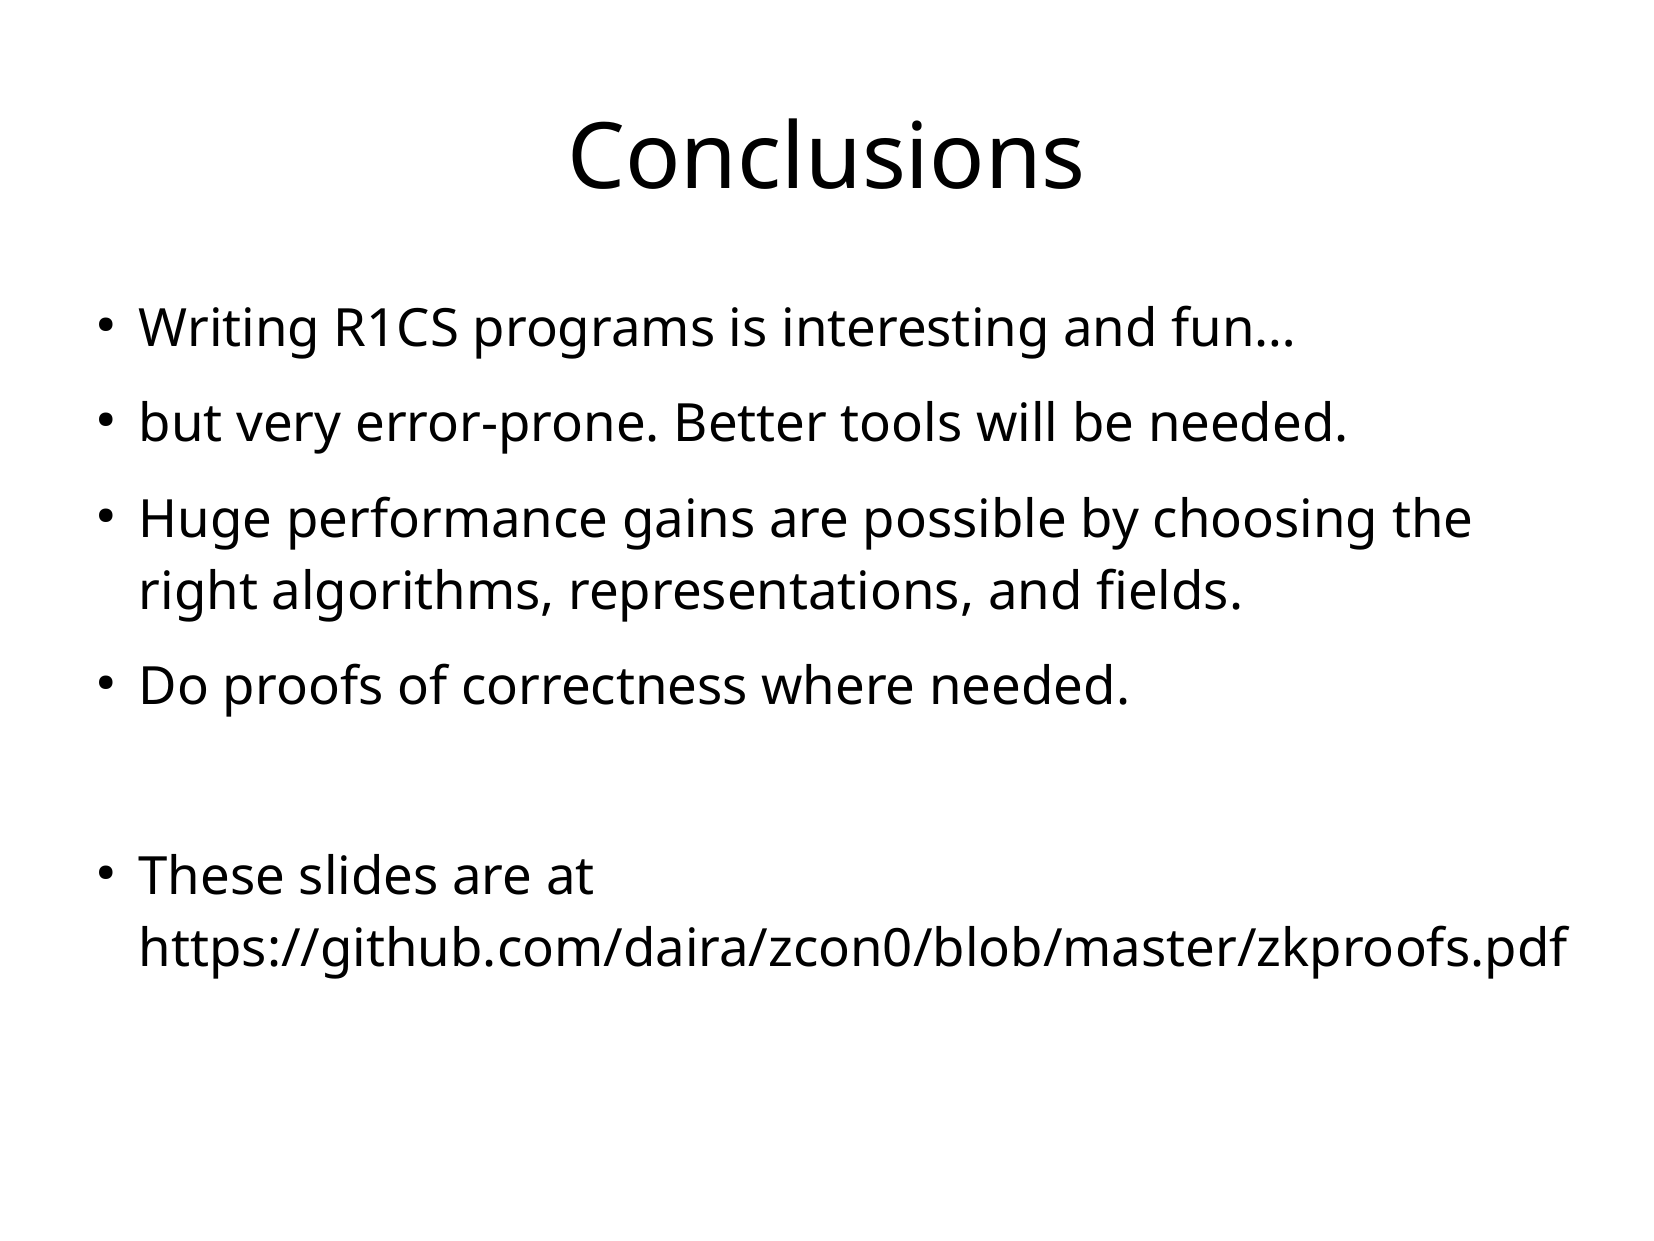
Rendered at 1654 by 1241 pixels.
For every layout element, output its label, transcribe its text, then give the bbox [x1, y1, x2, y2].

title Conclusions [82, 49, 1571, 257]
list Writing R1CS programs is interesting and fun… but very error-prone. Better tools will be needed. Huge performance gains are possible by choosing the right algorithms, representations, and fields. Do proofs of correctness where needed. These slides are at https://github.com/daira/zcon0/blob/master/zkproofs.pdf [82, 290, 1571, 1010]
